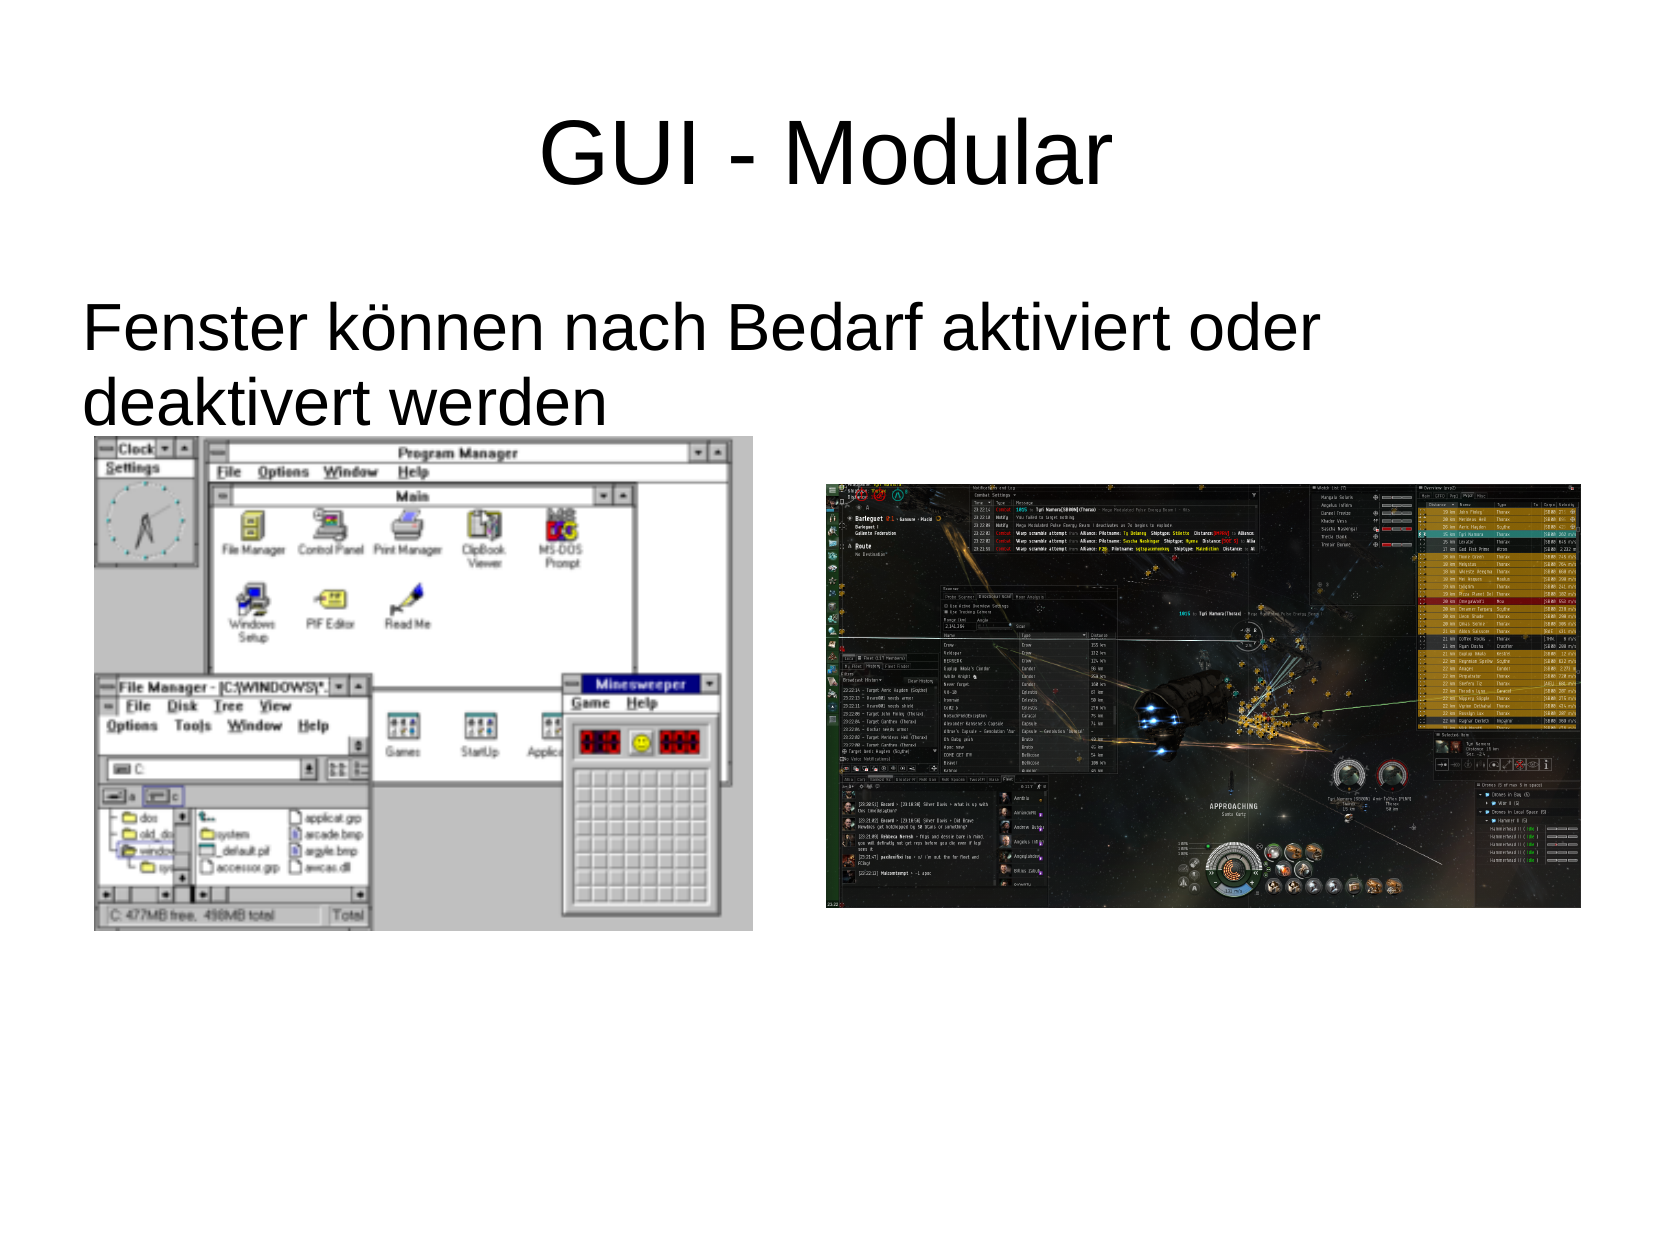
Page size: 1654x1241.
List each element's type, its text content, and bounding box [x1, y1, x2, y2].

subtitle Fenster können nach Bedarf aktiviert oder deaktivert werden [82, 290, 1571, 1010]
title GUI - Modular [82, 49, 1571, 257]
picture [94, 436, 753, 931]
picture [826, 484, 1581, 908]
